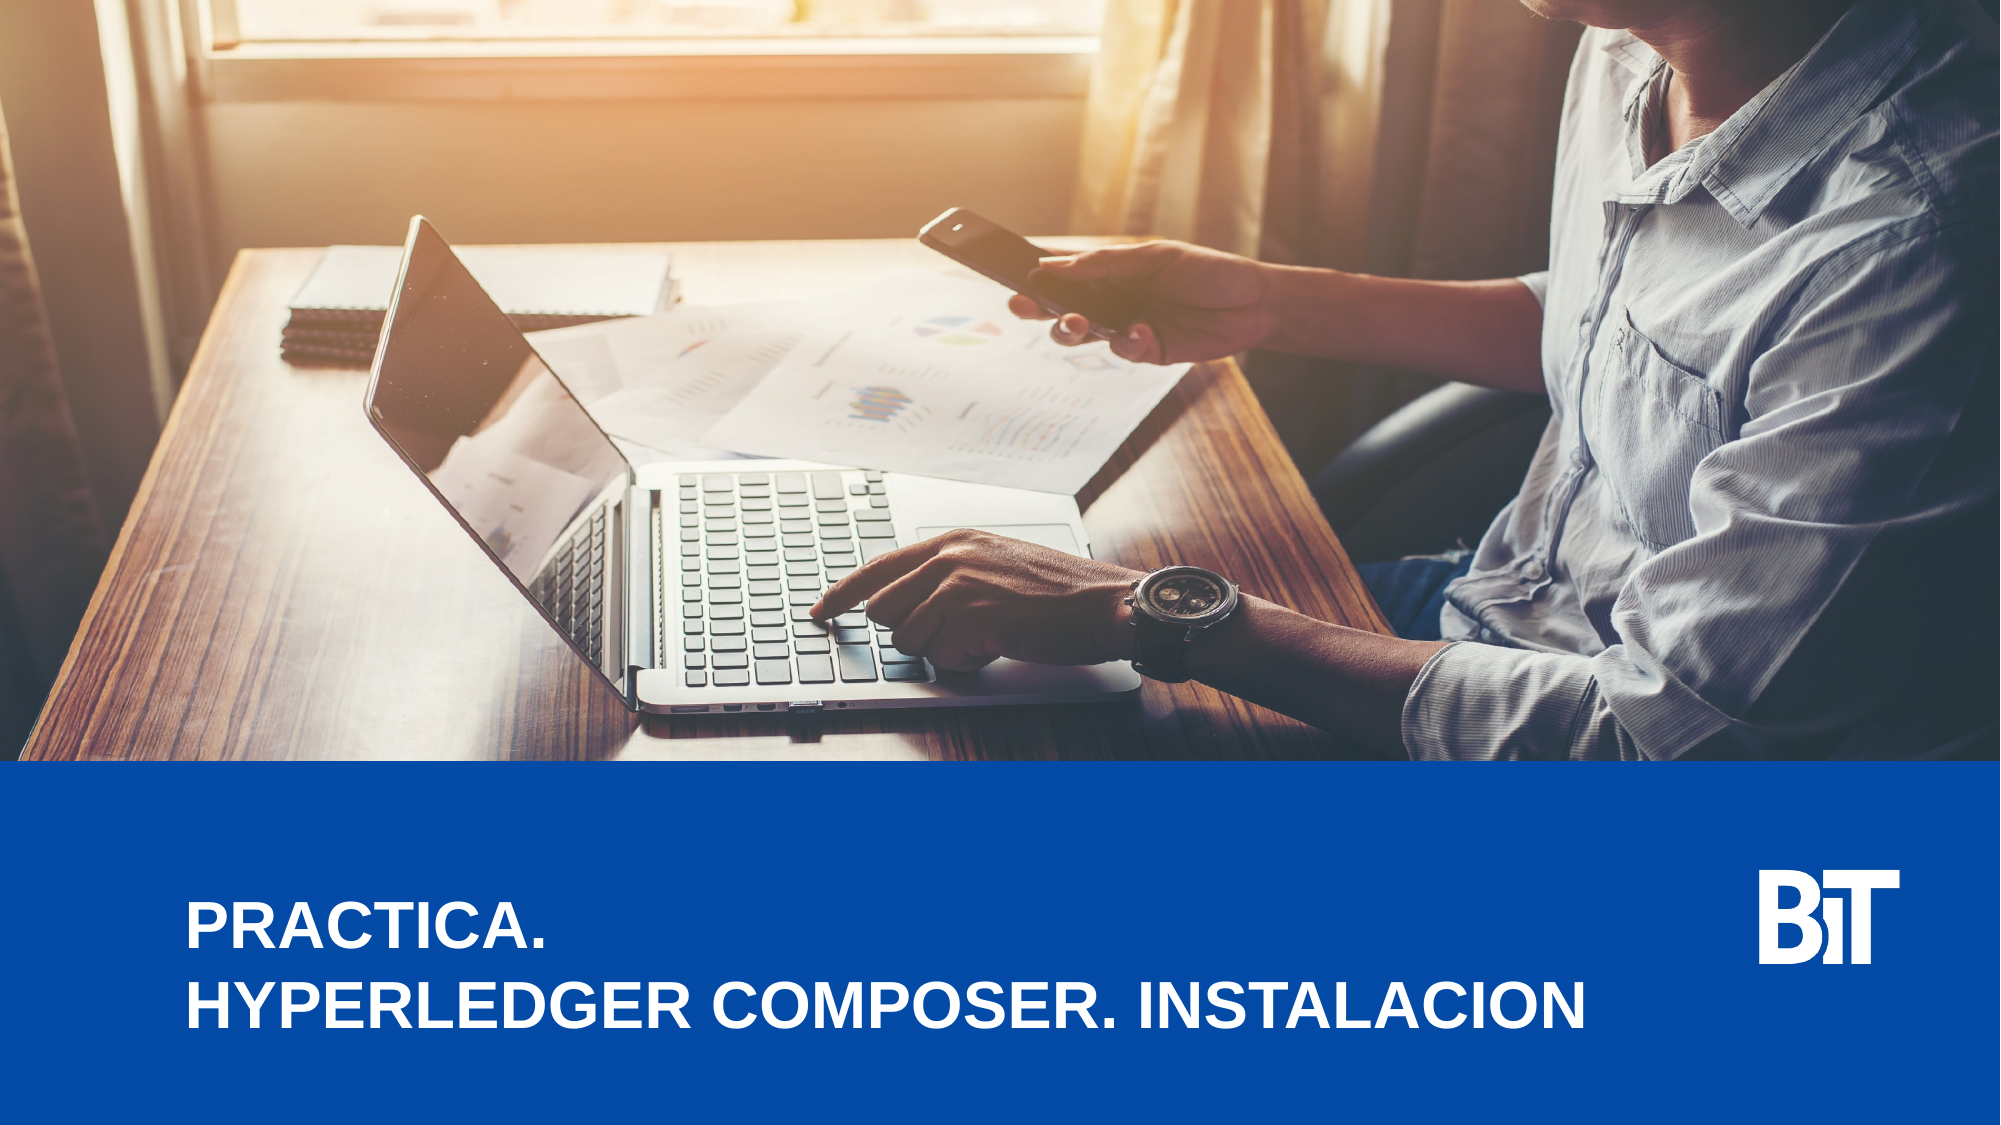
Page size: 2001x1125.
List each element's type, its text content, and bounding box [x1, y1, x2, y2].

picture [0, 0, 2000, 1125]
text_box PRACTICA. HYPERLEDGER COMPOSER. INSTALACION [169, 874, 1605, 1049]
